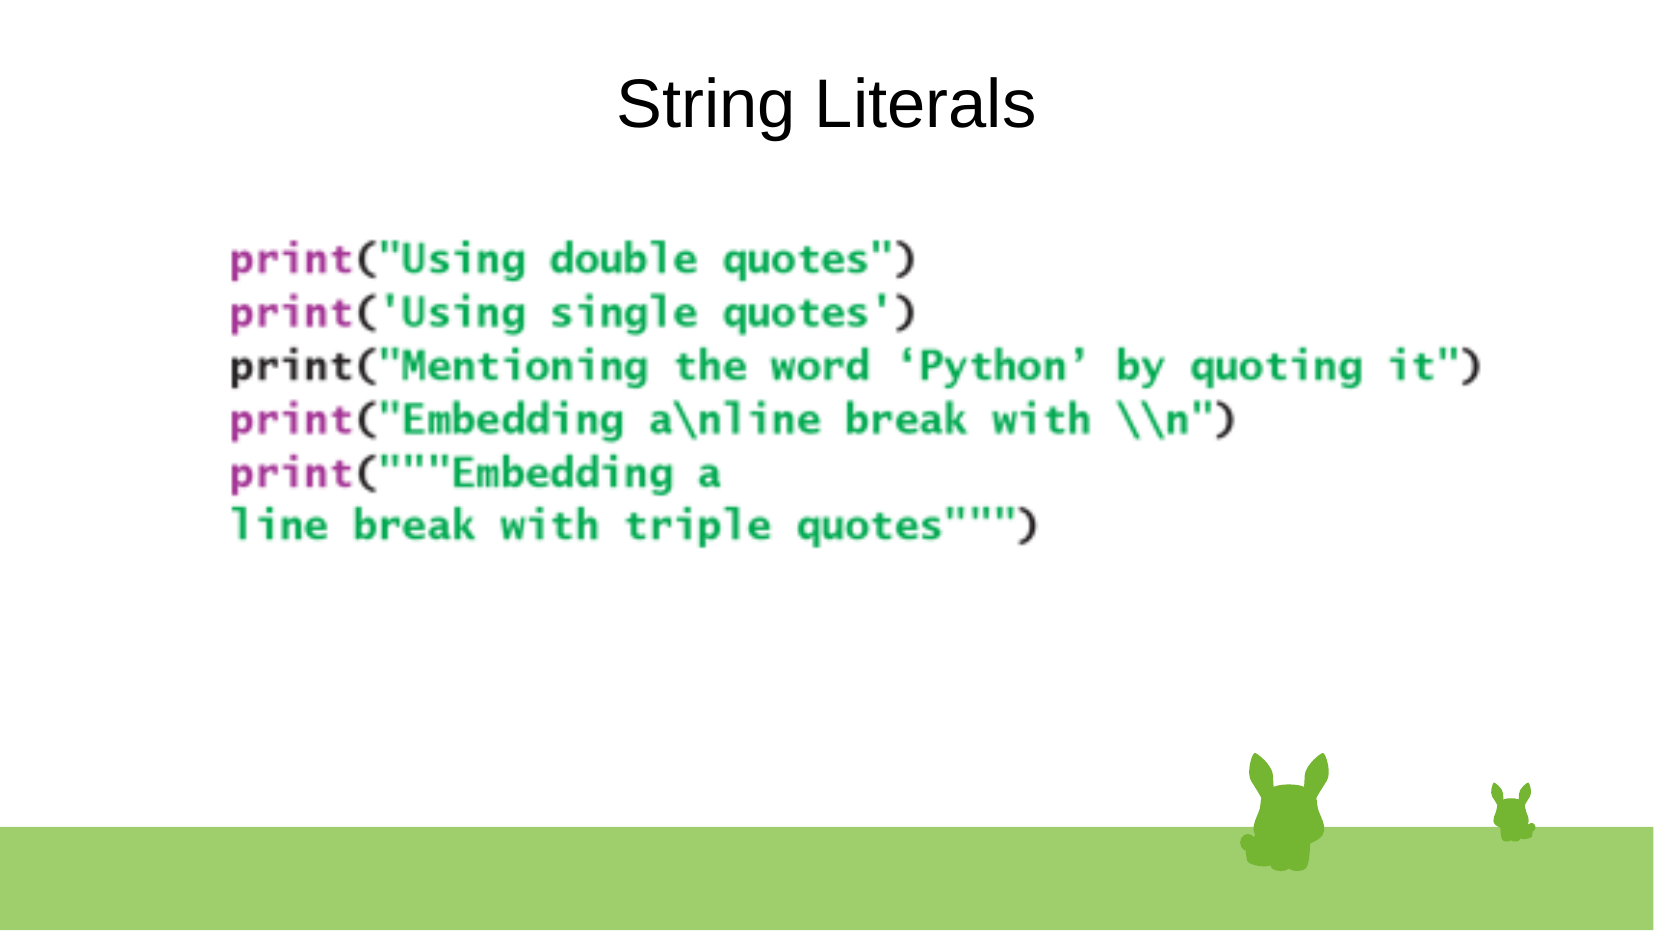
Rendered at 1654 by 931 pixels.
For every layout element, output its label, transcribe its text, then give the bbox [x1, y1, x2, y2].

title String Literals [88, 29, 1565, 178]
picture [201, 224, 1501, 563]
